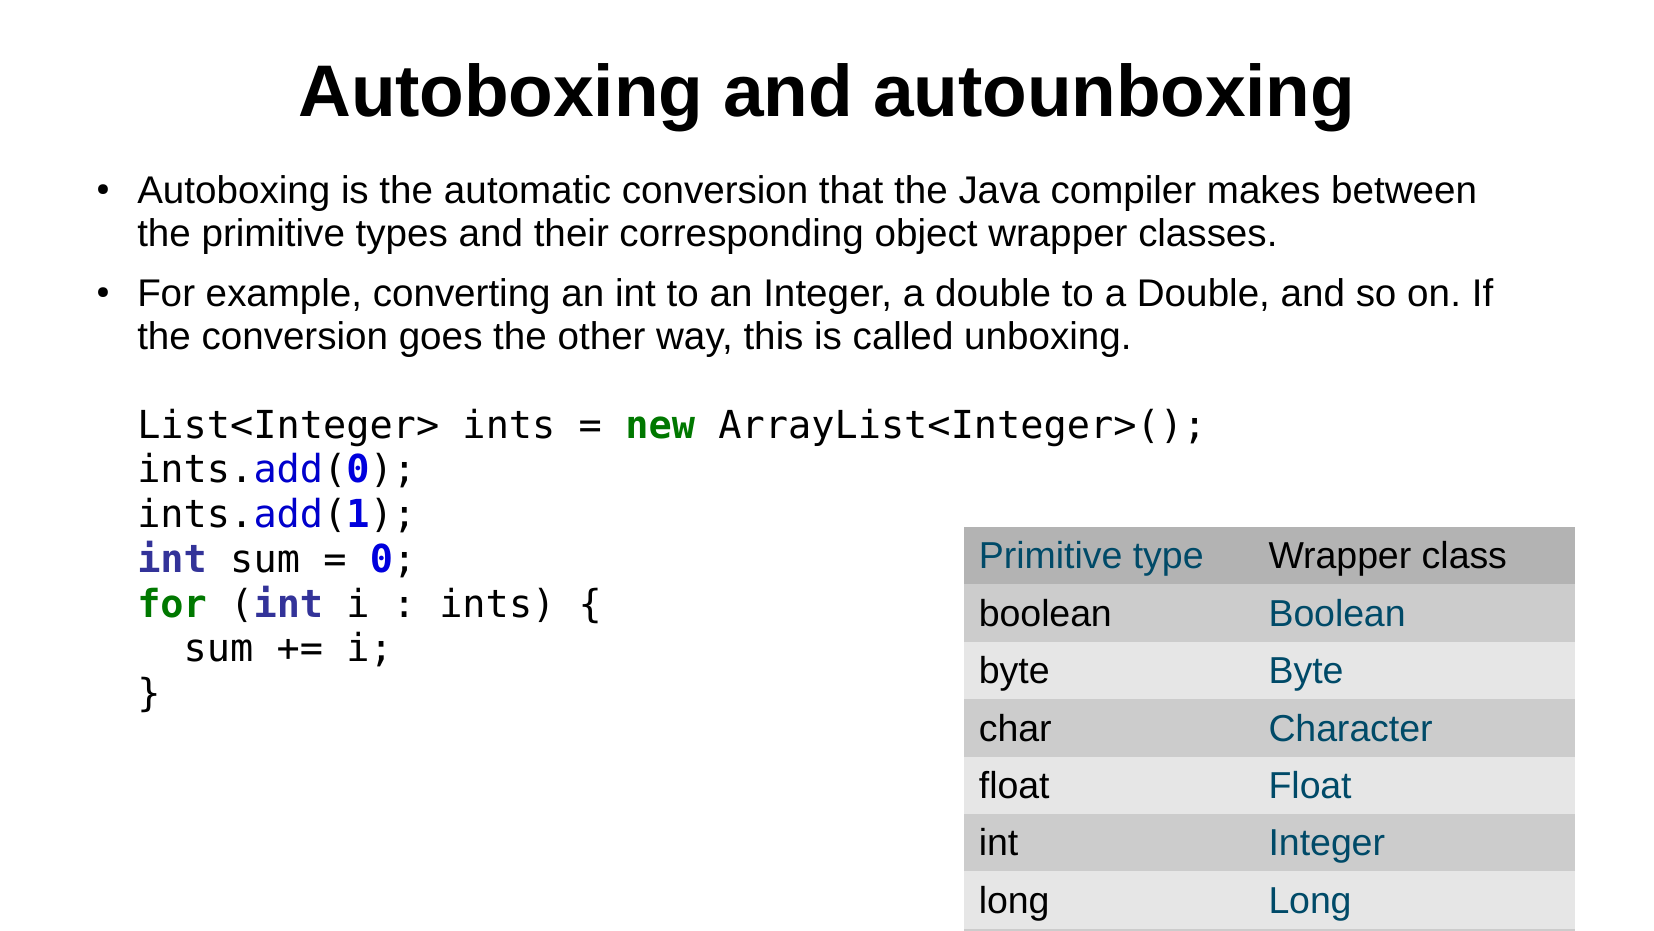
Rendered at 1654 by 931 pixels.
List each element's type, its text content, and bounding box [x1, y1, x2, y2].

table_cell byte [964, 642, 1254, 699]
table_cell float [964, 757, 1254, 814]
table_header Wrapper class [1254, 527, 1575, 584]
table_cell char [964, 699, 1254, 757]
table_header Primitive type [964, 527, 1254, 584]
table_cell Character [1254, 699, 1575, 757]
table_cell boolean [964, 584, 1254, 642]
table_cell Integer [1254, 814, 1575, 871]
table_cell long [964, 871, 1254, 929]
list Autoboxing is the automatic conversion that the Java compiler makes between the primitive types and their corresponding object wrapper classes. For example, converting an int to an Integer, a double to a Double, and so on. If the conversion goes the other way, this is called unboxing. List<Integer> ints = new ArrayList<Integer>(); ints.add(0); ints.add(1); int sum = 0; for (int i : ints) { sum += i; } [82, 168, 1538, 889]
table_cell Byte [1254, 642, 1575, 699]
table_cell Long [1254, 871, 1575, 929]
table_cell int [964, 814, 1254, 871]
table_cell Float [1254, 757, 1575, 814]
title Autoboxing and autounboxing [82, 37, 1571, 147]
table_cell Boolean [1254, 584, 1575, 642]
